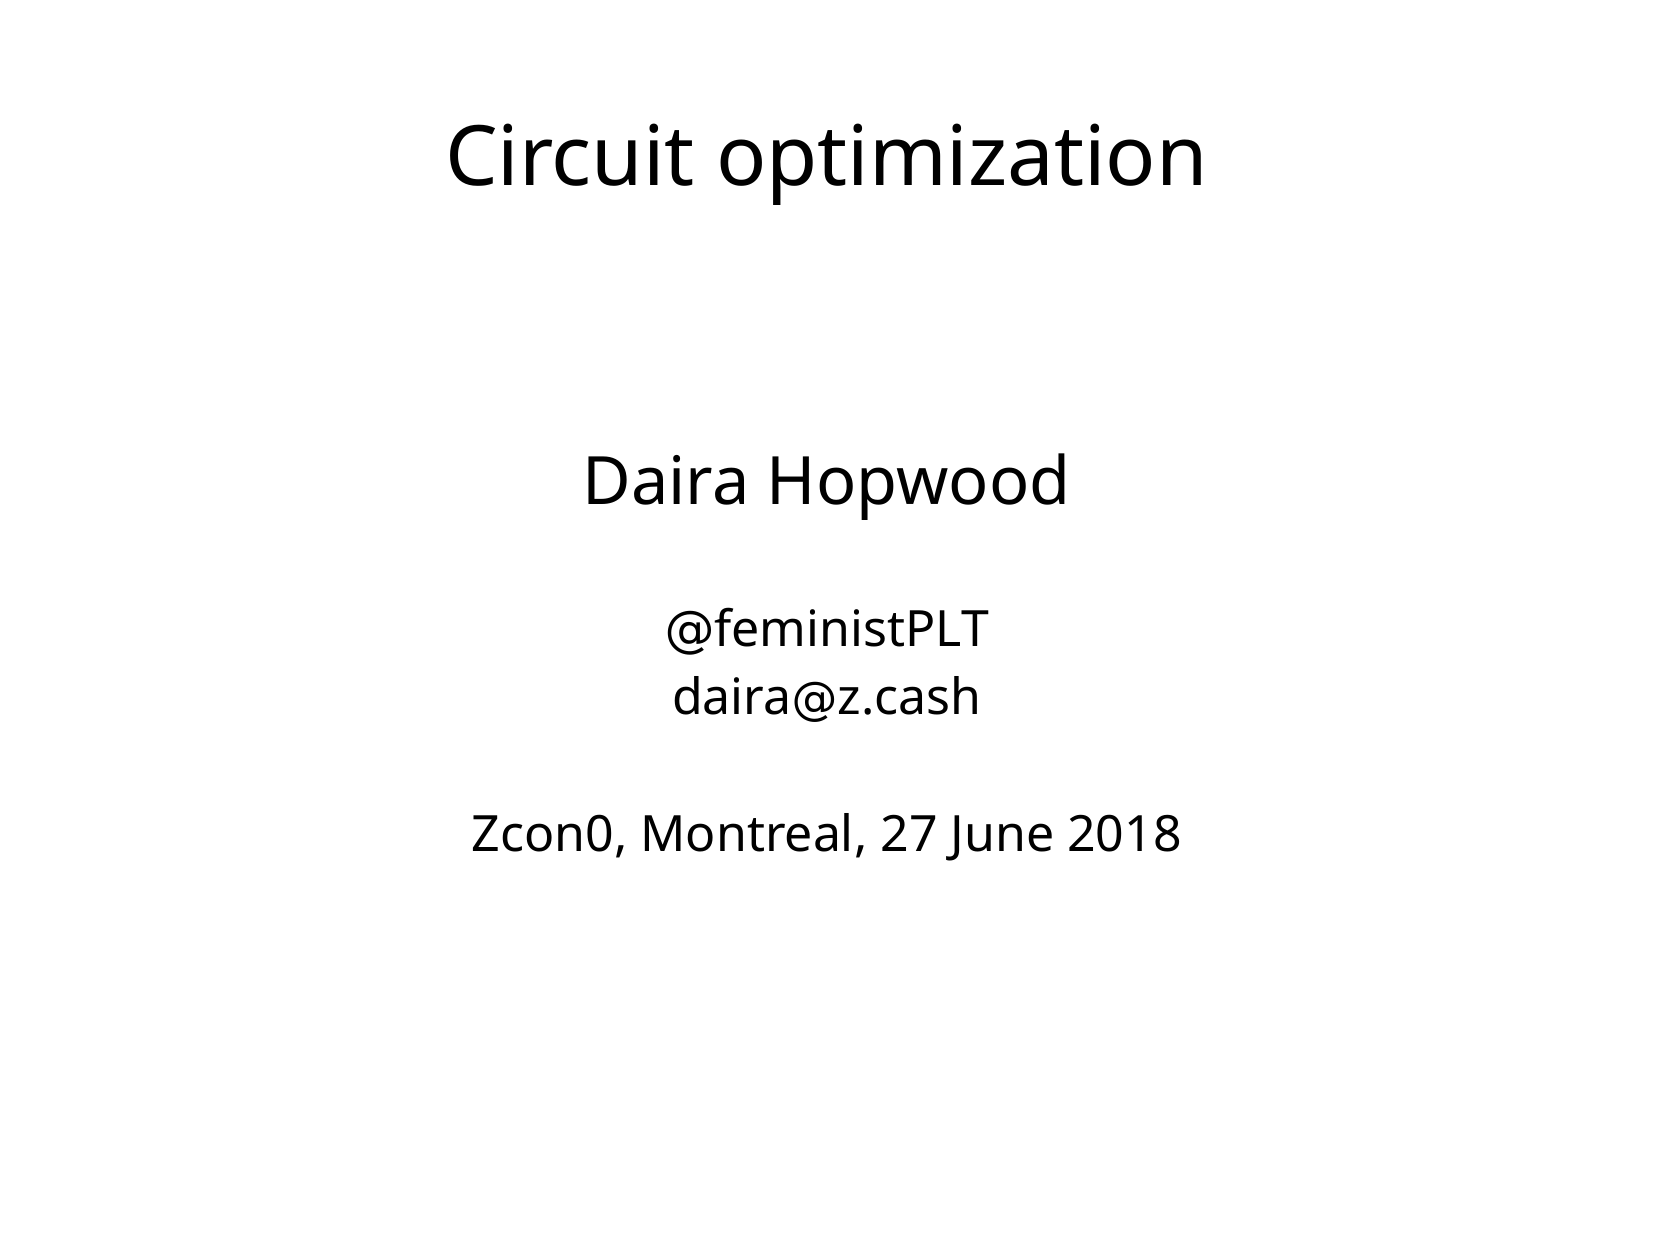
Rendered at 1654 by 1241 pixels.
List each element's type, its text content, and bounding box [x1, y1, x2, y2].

subtitle Daira Hopwood @feministPLT daira@z.cash Zcon0, Montreal, 27 June 2018 [82, 290, 1571, 1010]
title Circuit optimization [82, 49, 1571, 257]
